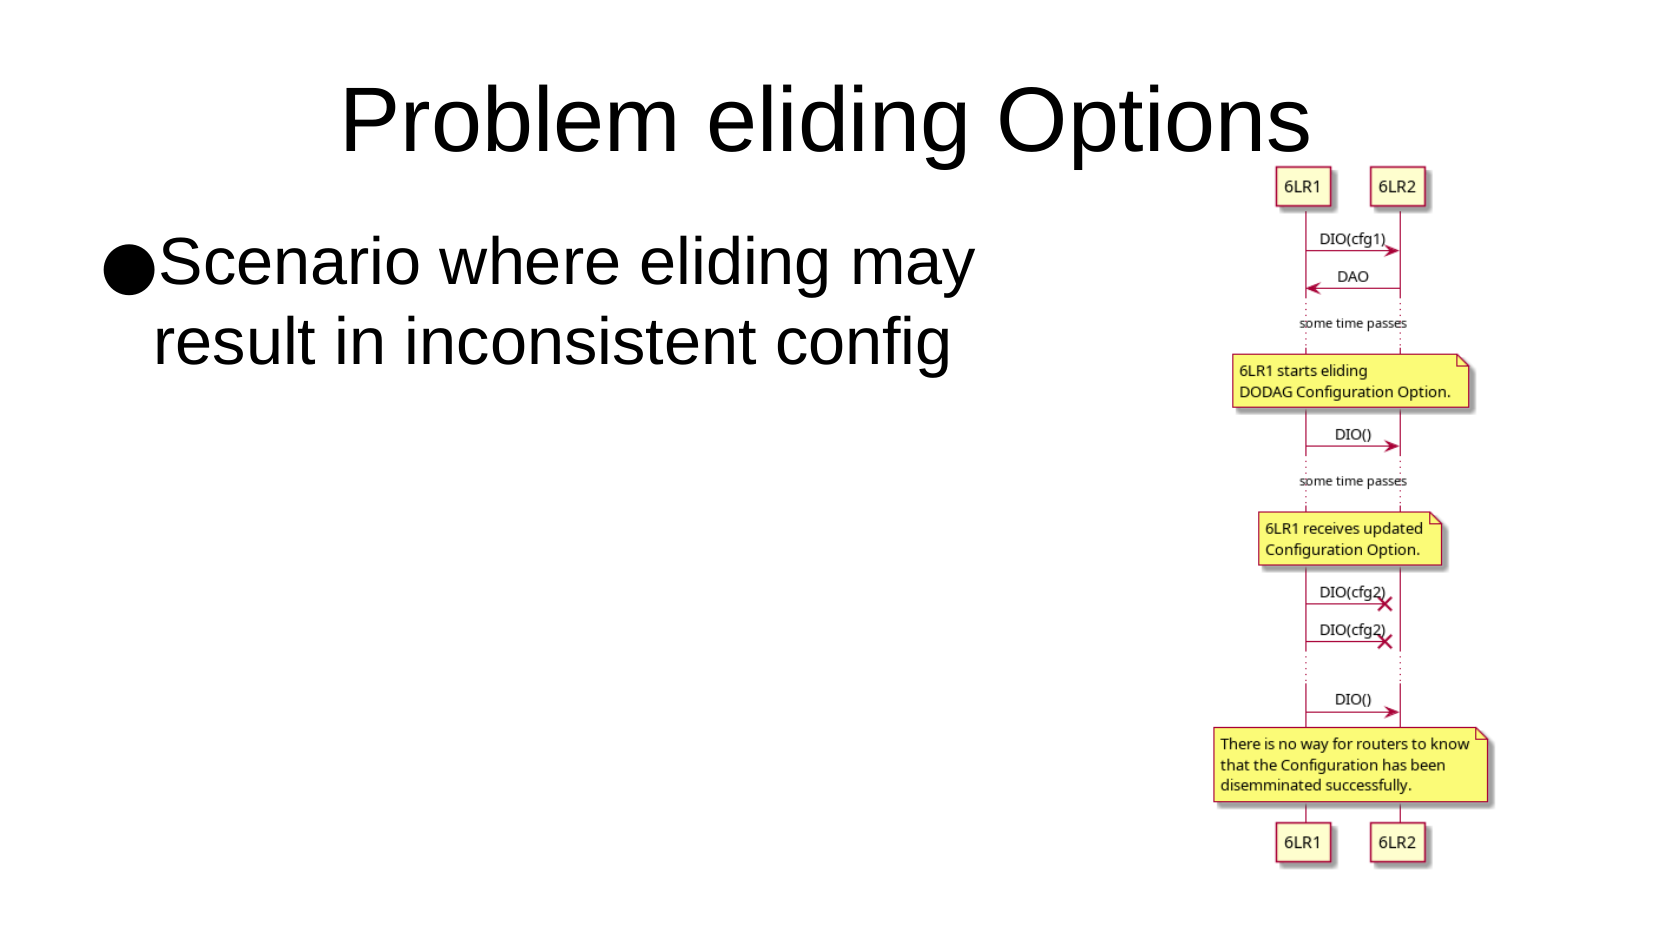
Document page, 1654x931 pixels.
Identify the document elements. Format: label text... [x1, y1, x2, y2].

text_box Scenario where eliding may result in inconsistent config [82, 217, 1122, 757]
text_box Problem eliding Options [82, 37, 1571, 193]
picture [1204, 163, 1500, 874]
